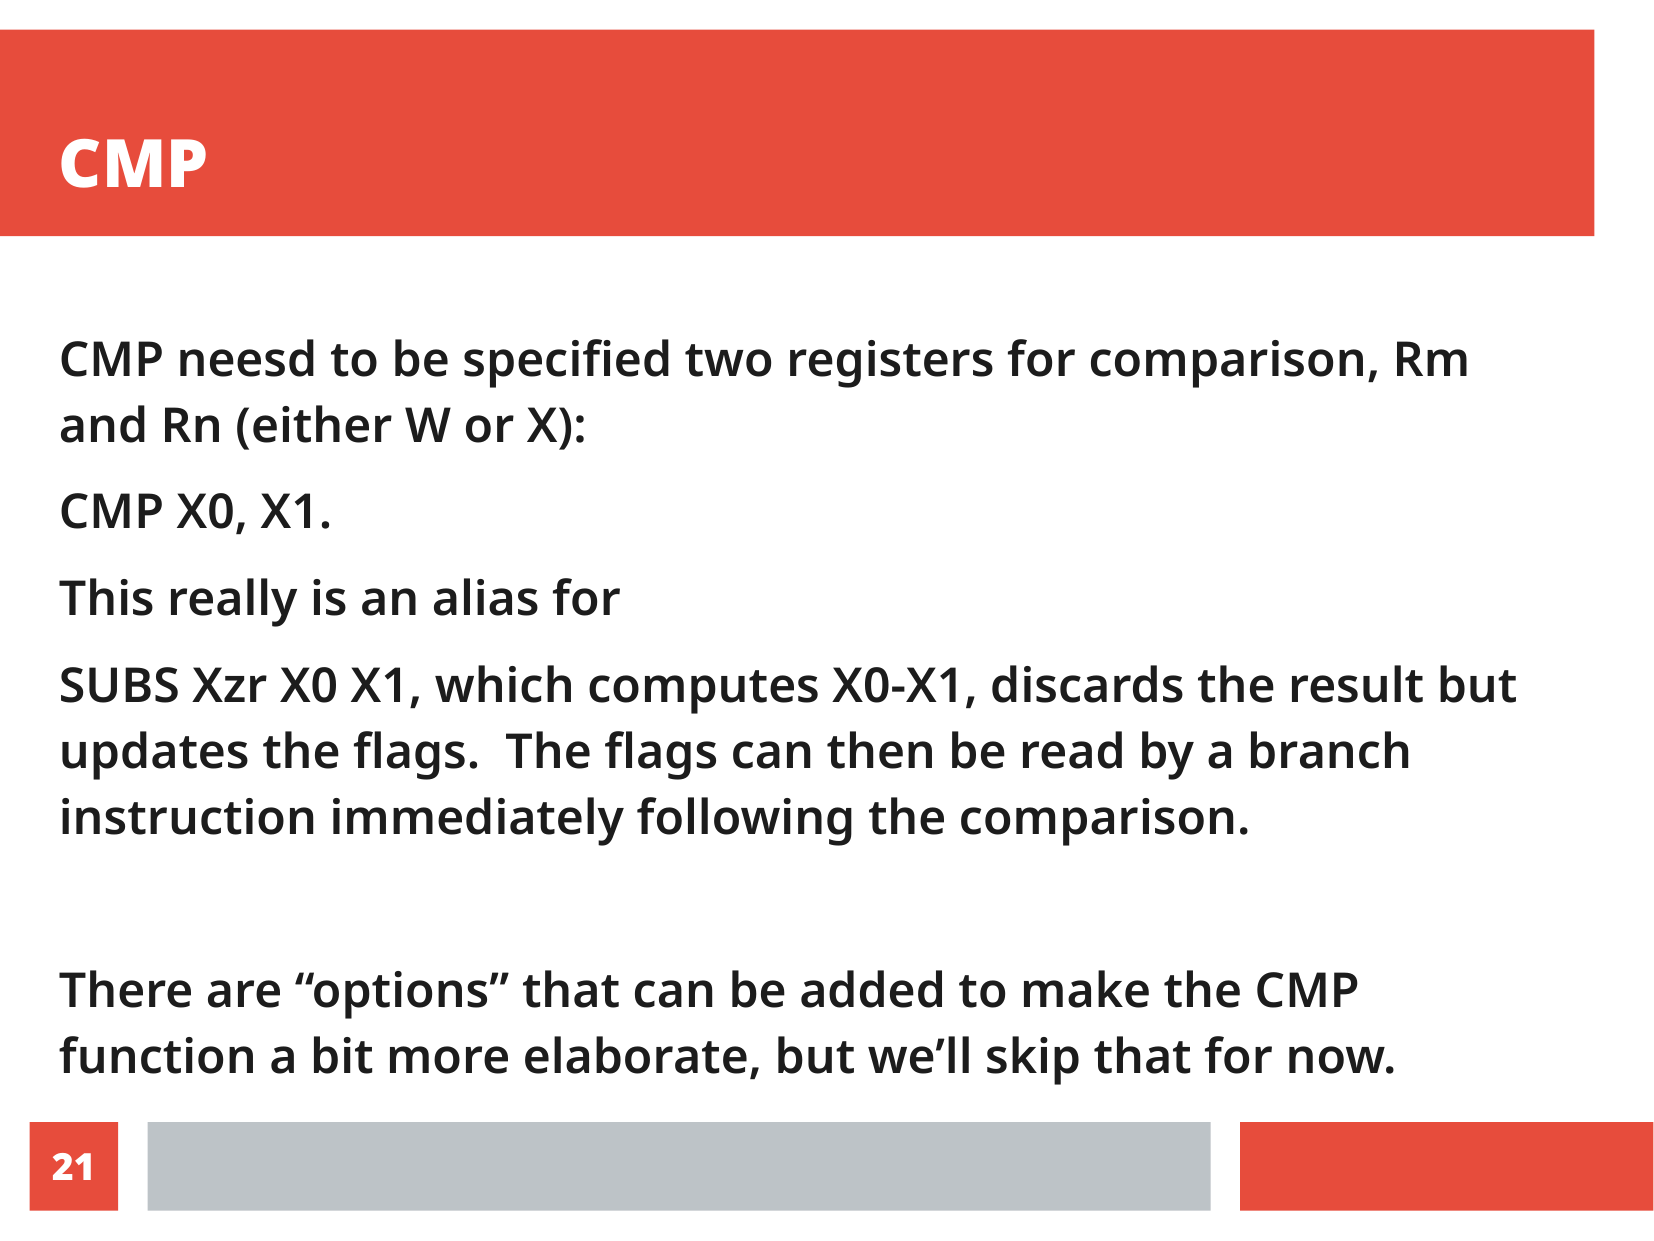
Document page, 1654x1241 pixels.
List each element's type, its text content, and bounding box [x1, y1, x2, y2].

title CMP [59, 59, 1595, 207]
list CMP neesd to be specified two registers for comparison, Rm and Rn (either W or X): CMP X0, X1. This really is an alias for SUBS Xzr X0 X1, which computes X0-X1, discards the result but updates the flags. The flags can then be read by a branch instruction immediately following the comparison. There are “options” that can be added to make the CMP function a bit more elaborate, but we’ll skip that for now. [59, 324, 1565, 1093]
